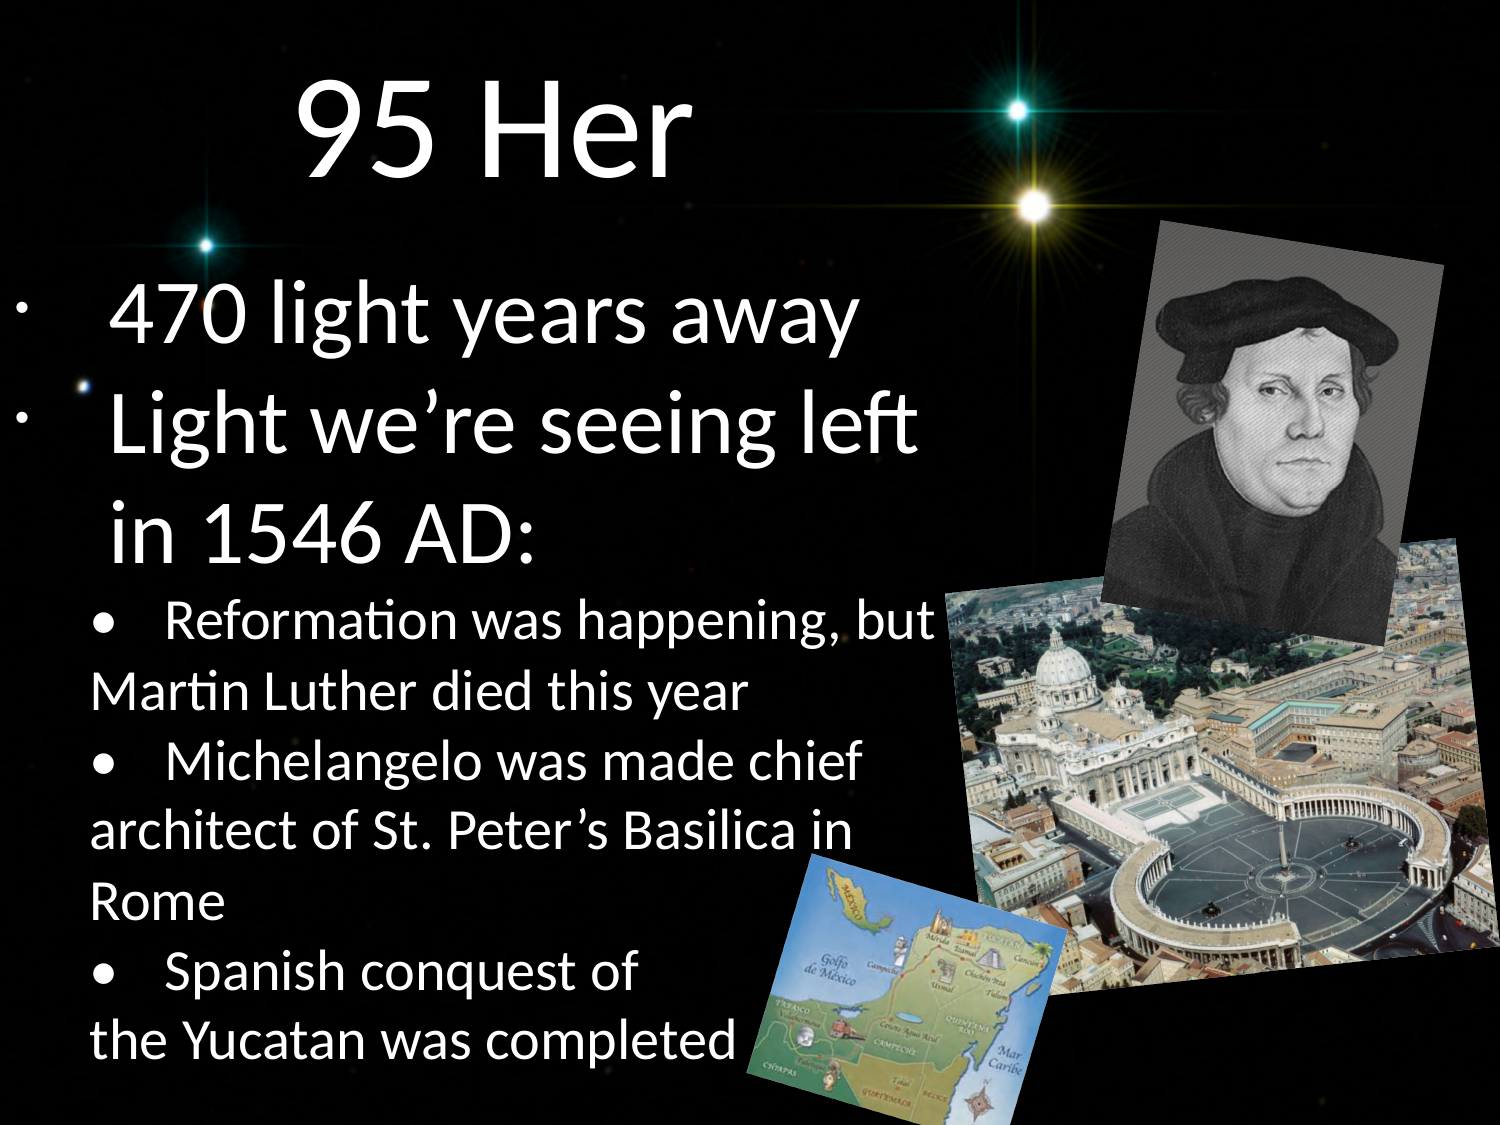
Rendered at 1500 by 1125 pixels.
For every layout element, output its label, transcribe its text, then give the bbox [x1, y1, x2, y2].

text_box 470 light years away Light we’re seeing left in 1546 AD: • Reformation was happening, but Martin Luther died this year • Michelangelo was made chief architect of St. Peter’s Basilica in Rome • Spanish conquest of the Yucatan was completed [0, 244, 963, 1124]
picture [0, 0, 1500, 1125]
text_box 95 Her [275, 19, 825, 215]
